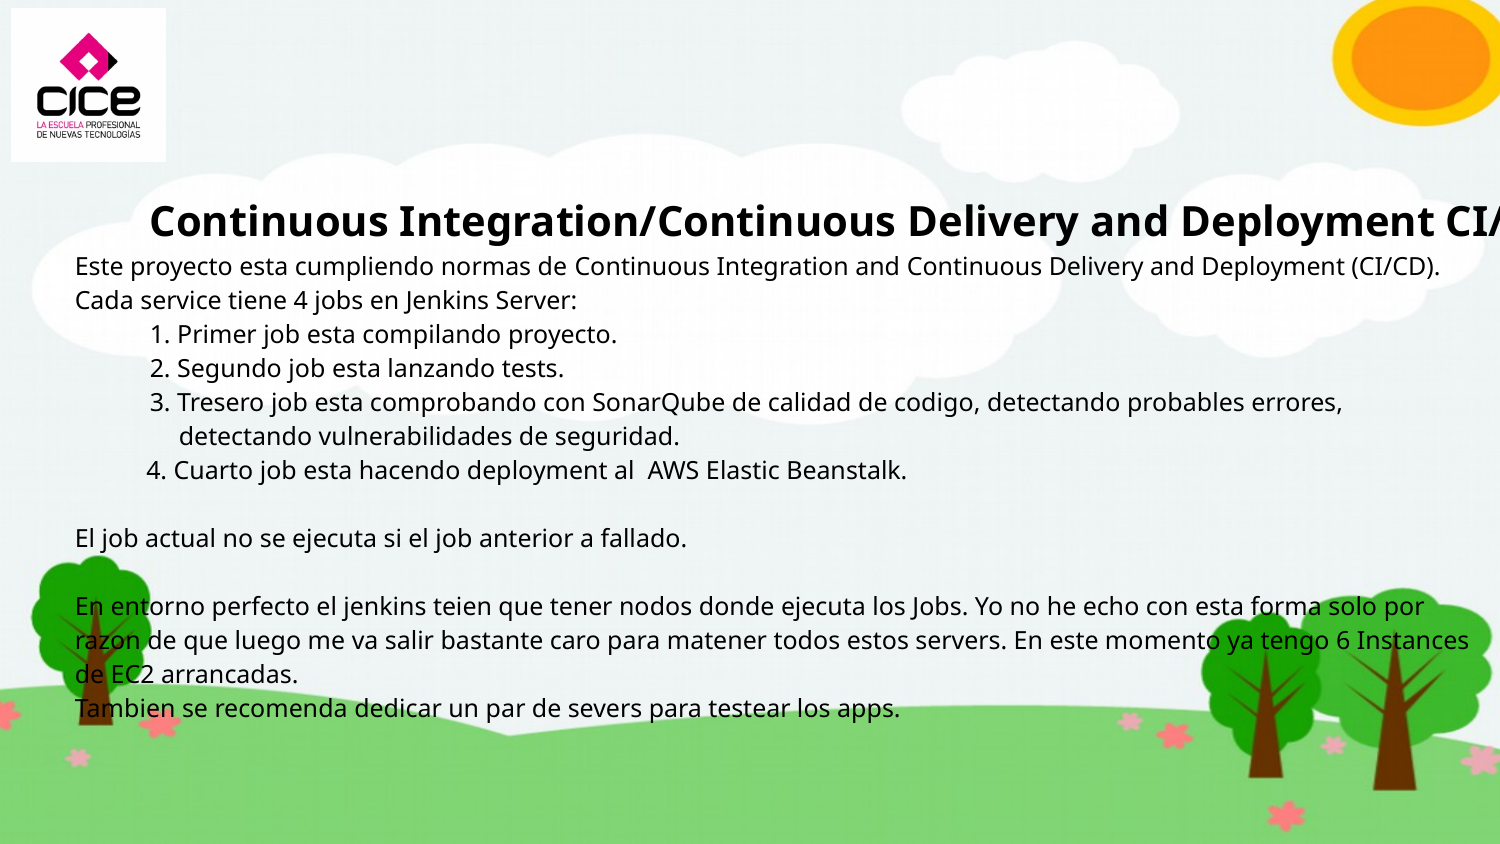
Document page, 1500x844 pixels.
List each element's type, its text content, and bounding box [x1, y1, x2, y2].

picture [0, 0, 1500, 844]
text_box Continuous Integration/Continuous Delivery and Deployment CI/CD Este proyecto esta cumpliendo normas de Continuous Integration and Continuous Delivery and Deployment (CI/CD). Cada service tiene 4 jobs en Jenkins Server: 1. Primer job esta compilando proyecto. 2. Segundo job esta lanzando tests. 3. Tresero job esta comprobando con SonarQube de calidad de codigo, detectando probables errores, detectando vulnerabilidades de seguridad. 4. Cuarto job esta hacendo deployment al AWS Elastic Beanstalk. El job actual no se ejecuta si el job anterior a fallado. En entorno perfecto el jenkins teien que tener nodos donde ejecuta los Jobs. Yo no he echo con esta forma solo por razon de que luego me va salir bastante caro para matener todos estos servers. En este momento ya tengo 6 Instances de EC2 arrancadas. Tambien se recomenda dedicar un par de severs para testear los apps. [60, 184, 1450, 631]
